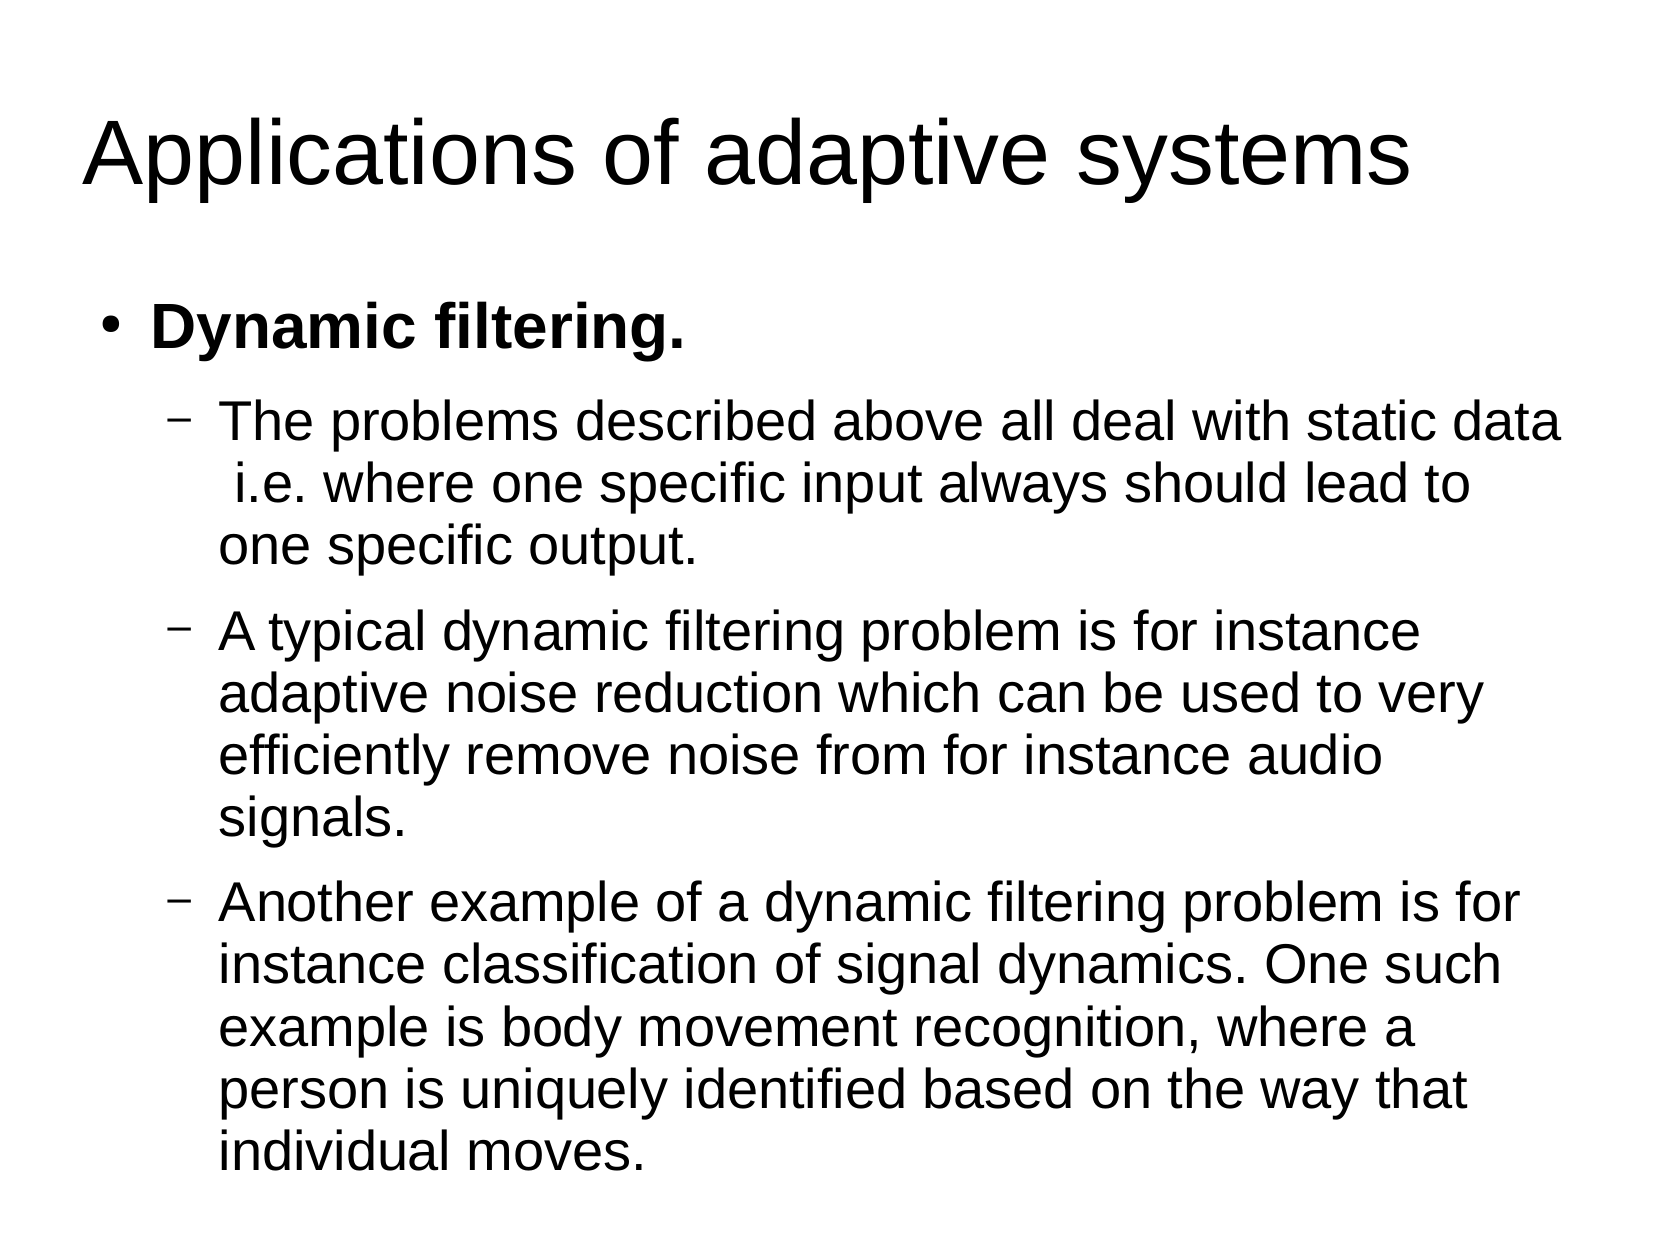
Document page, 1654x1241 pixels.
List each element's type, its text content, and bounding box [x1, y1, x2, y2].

title Applications of adaptive systems [82, 49, 1571, 257]
list Dynamic filtering. The problems described above all deal with static data ­ i.e. where one specific input always should lead to one specific output. A typical dynamic filtering problem is for instance adaptive noise reduction which can be used to very efficiently remove noise from for instance audio signals. Another example of a dynamic filtering problem is for instance classification of signal dynamics. One such example is body­ movement recognition, where a person is uniquely identified based on the way that individual moves. [82, 290, 1571, 1186]
